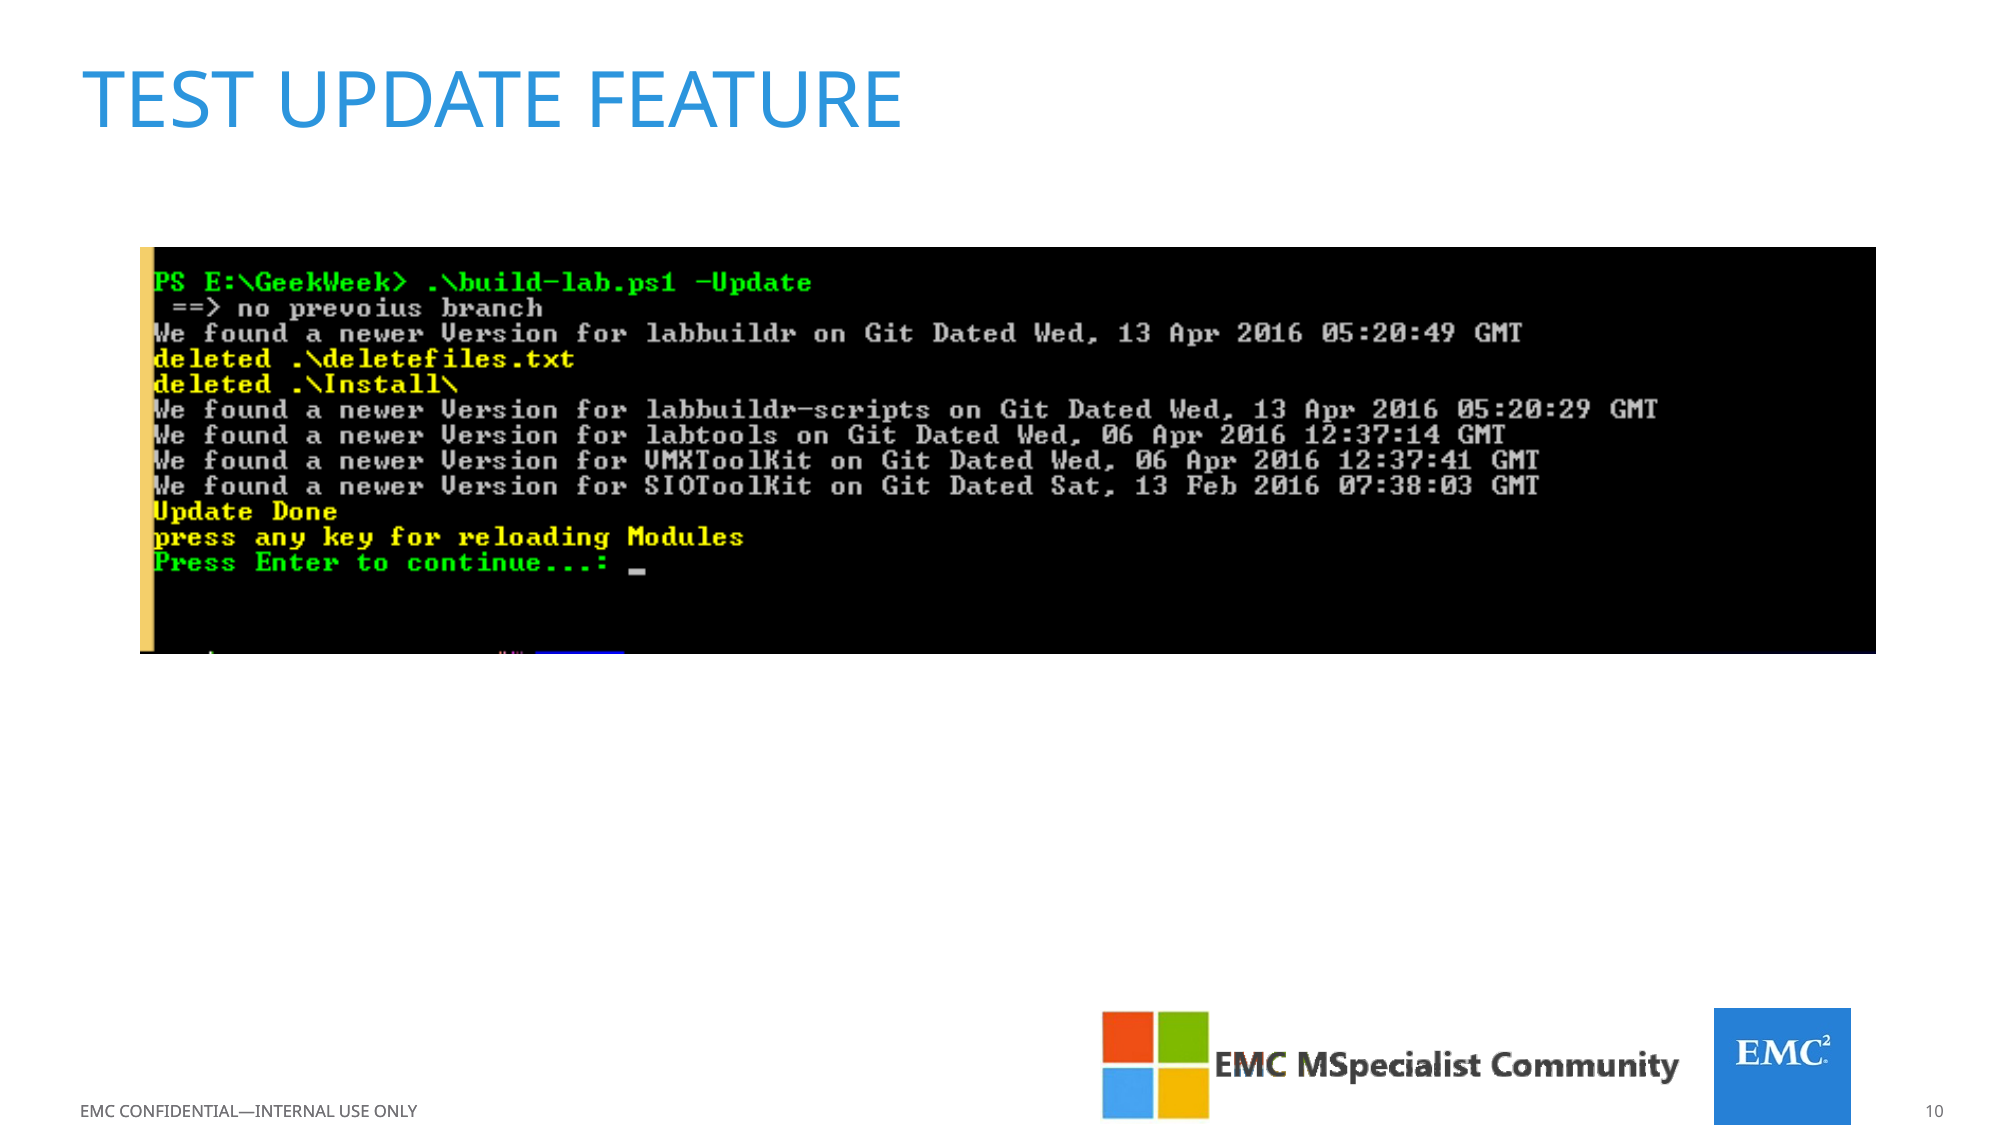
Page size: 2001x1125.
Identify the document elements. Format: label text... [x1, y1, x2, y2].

picture [140, 247, 1876, 654]
title Test update feature [82, 50, 1933, 144]
